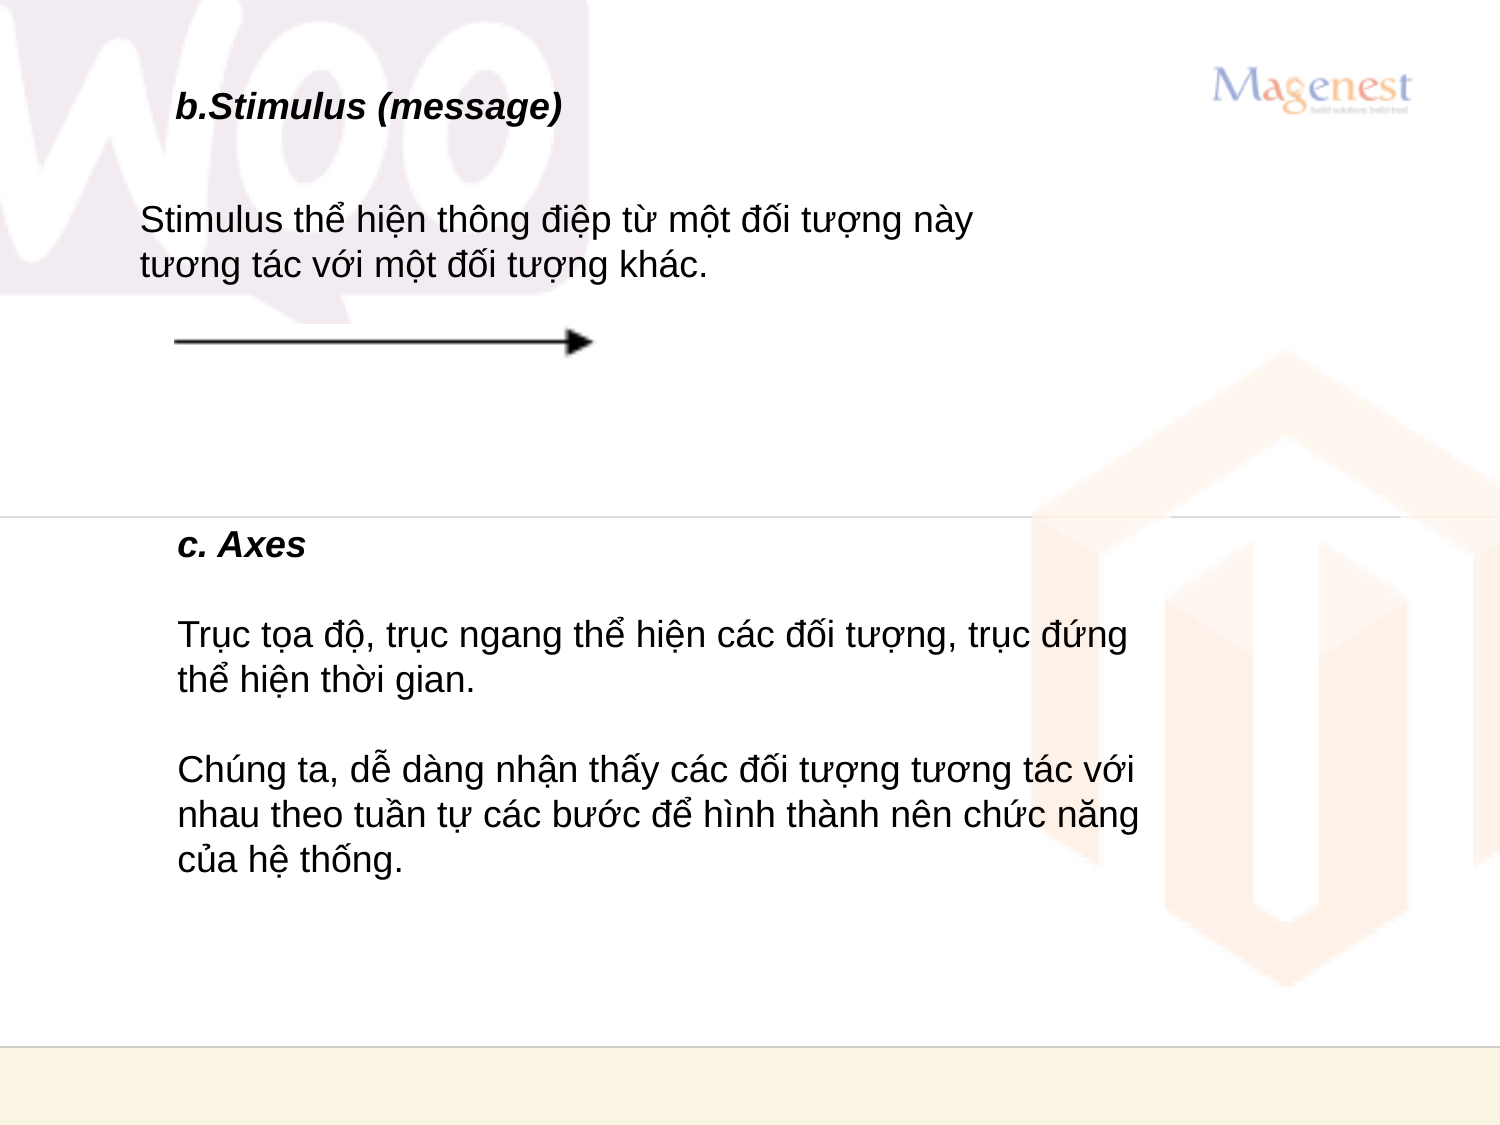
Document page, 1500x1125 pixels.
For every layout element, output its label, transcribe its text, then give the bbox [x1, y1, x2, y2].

text_box Stimulus thể hiện thông điệp từ một đối tượng này tương tác với một đối tượng khác. [124, 187, 1088, 293]
text_box c. Axes Trục tọa độ, trục ngang thể hiện các đối tượng, trục đứng thể hiện thời gian. Chúng ta, dễ dàng nhận thấy các đối tượng tương tác với nhau theo tuần tự các bước để hình thành nên chức năng của hệ thống. [162, 512, 1188, 933]
text_box b.Stimulus (message) [150, 74, 1025, 180]
picture [0, 0, 1500, 1125]
